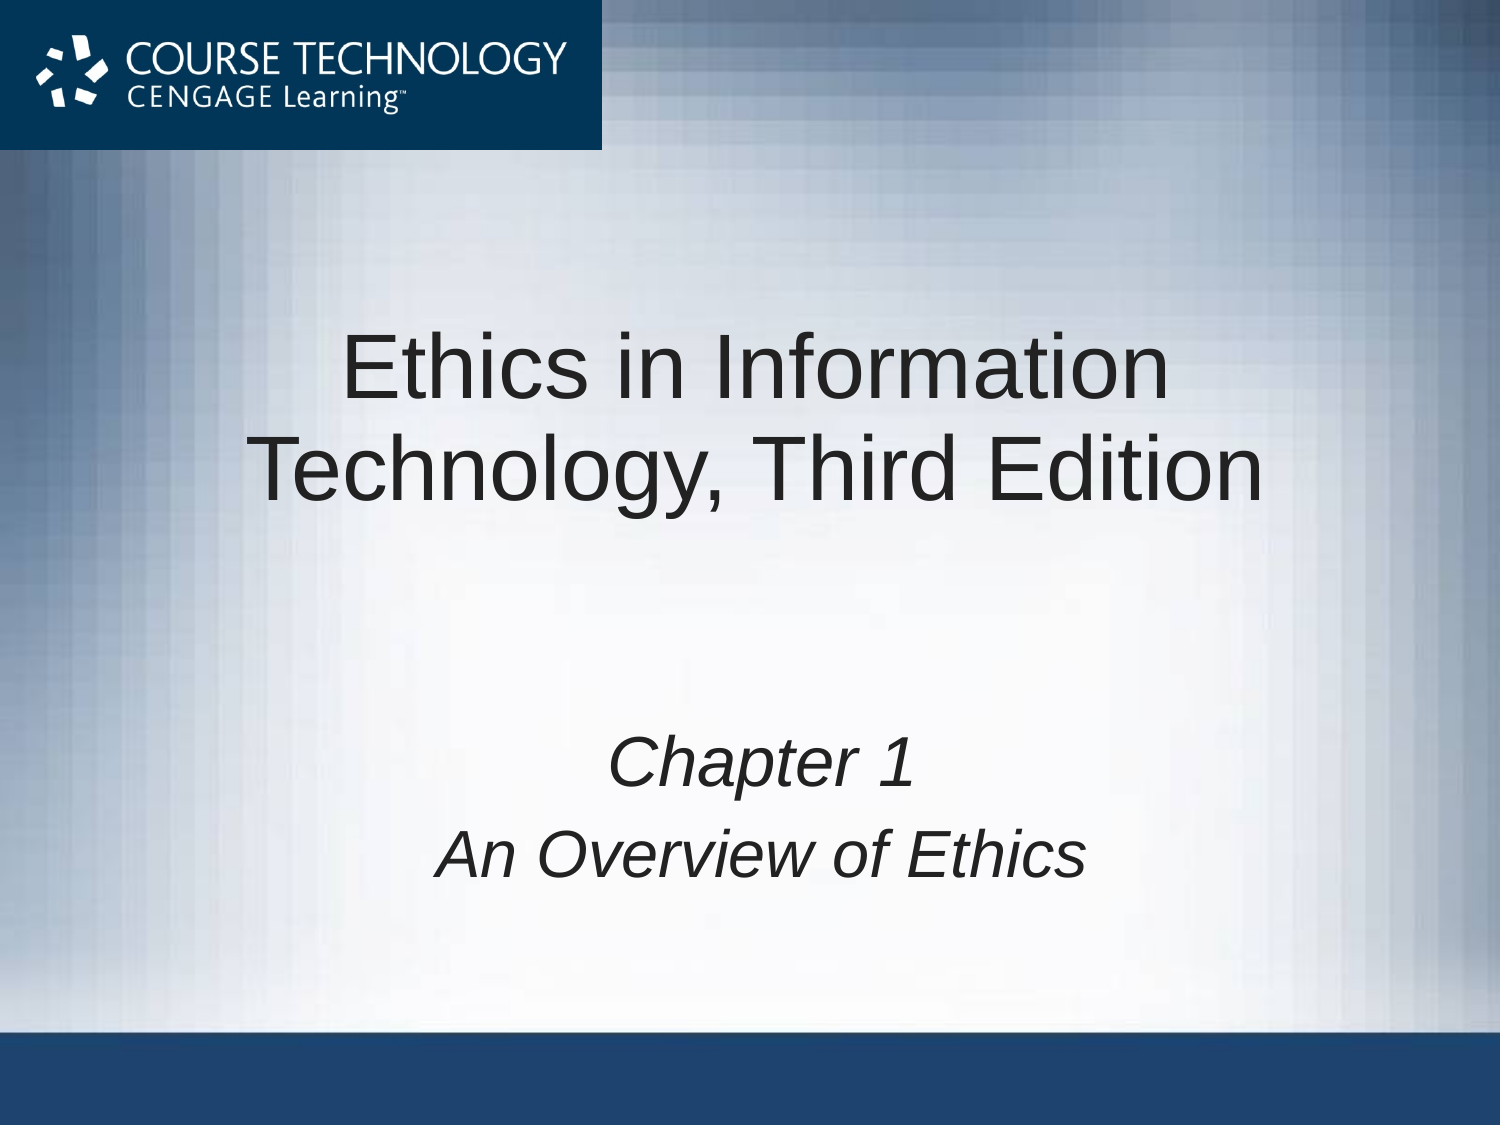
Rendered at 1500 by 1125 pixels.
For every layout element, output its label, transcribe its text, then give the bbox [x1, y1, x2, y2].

picture [0, 0, 1500, 1125]
title Ethics in Information Technology, Third Edition [99, 237, 1413, 601]
subtitle Chapter 1 An Overview of Ethics [99, 724, 1425, 963]
